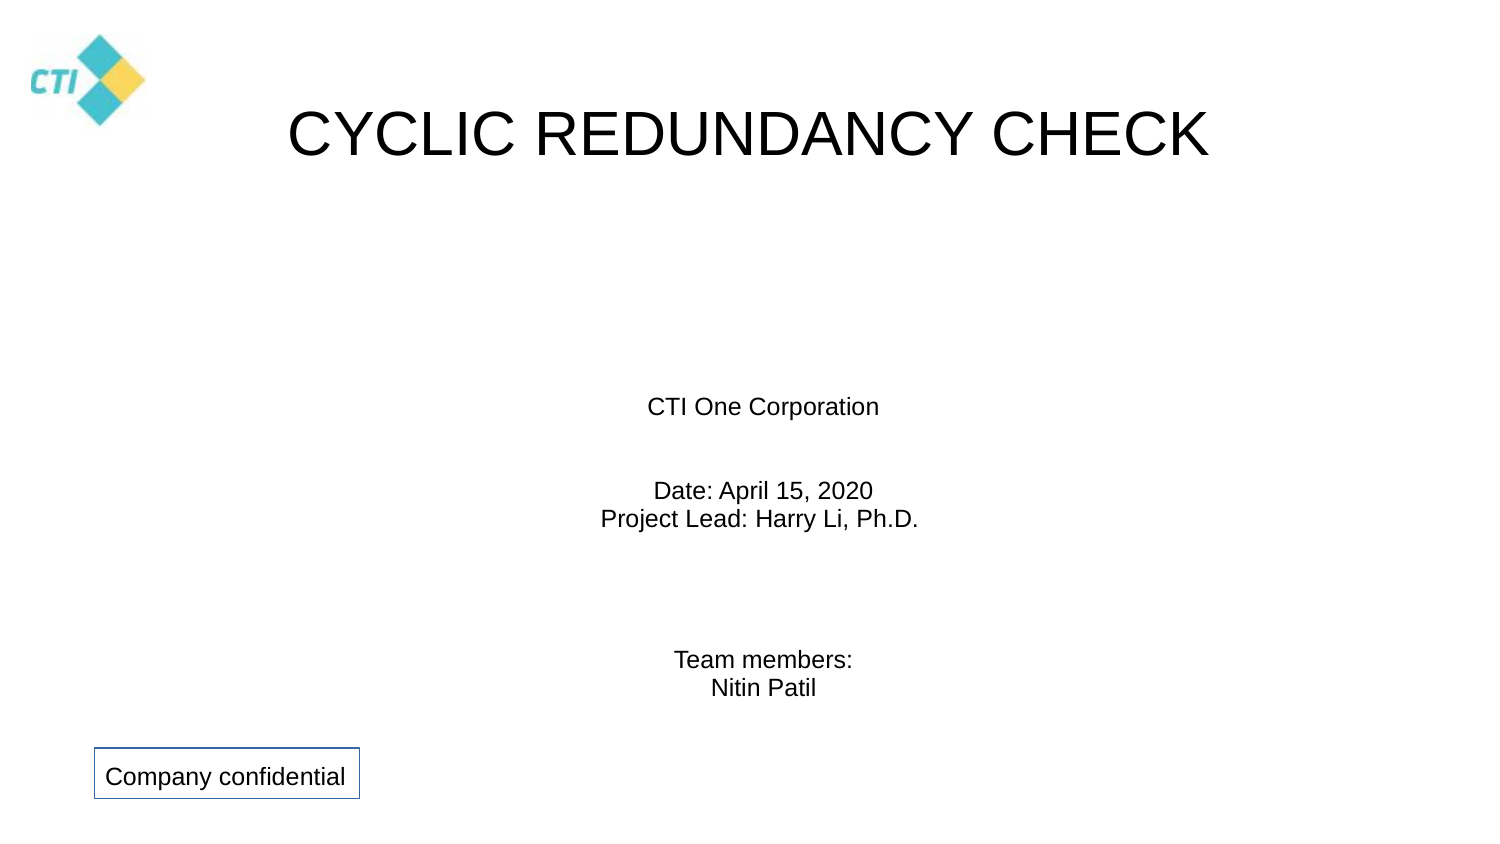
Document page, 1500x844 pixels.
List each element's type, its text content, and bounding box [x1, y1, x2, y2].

picture [31, 33, 147, 129]
text_box CTI One Corporation Date: April 15, 2020 Project Lead: Harry Li, Ph.D. Team members: Nitin Patil [401, 387, 1126, 745]
text_box Company confidential [95, 758, 371, 799]
text_box CYCLIC REDUNDANCY CHECK [263, 61, 1237, 207]
